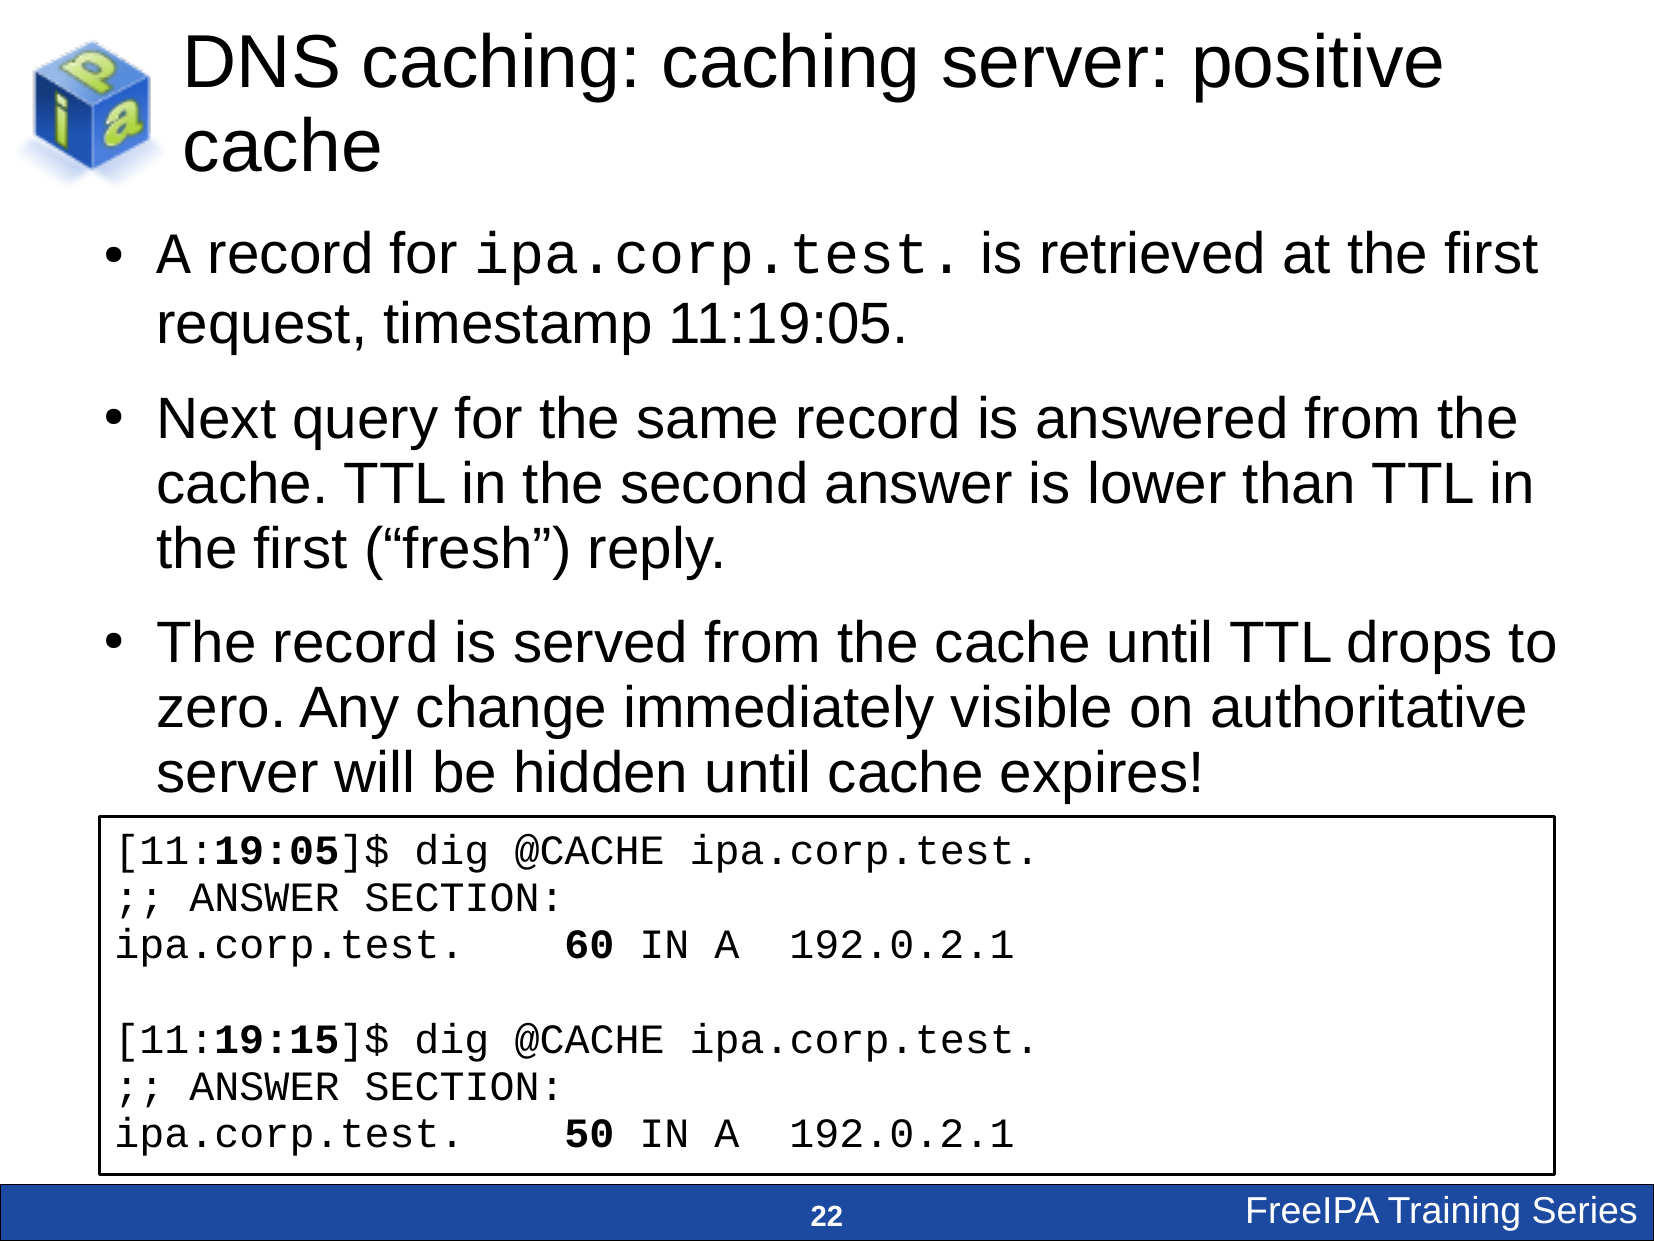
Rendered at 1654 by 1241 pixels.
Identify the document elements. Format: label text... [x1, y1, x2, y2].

title DNS caching: caching server: positive cache [182, 19, 1579, 188]
text_box [11:19:05]$ dig @CACHE ipa.corp.test. ;; ANSWER SECTION: ipa.corp.test. 60 IN A 192.0.2.1 [11:19:15]$ dig @CACHE ipa.corp.test. ;; ANSWER SECTION: ipa.corp.test. 50 IN A 192.0.2.1 [99, 816, 1555, 1175]
list A record for ipa.corp.test. is retrieved at the first request, timestamp 11:19:05. Next query for the same record is answered from the cache. TTL in the second answer is lower than TTL in the first (“fresh”) reply. The record is served from the cache until TTL drops to zero. Any change immediately visible on authoritative server will be hidden until cache expires! [85, 221, 1621, 941]
picture [17, 34, 165, 193]
